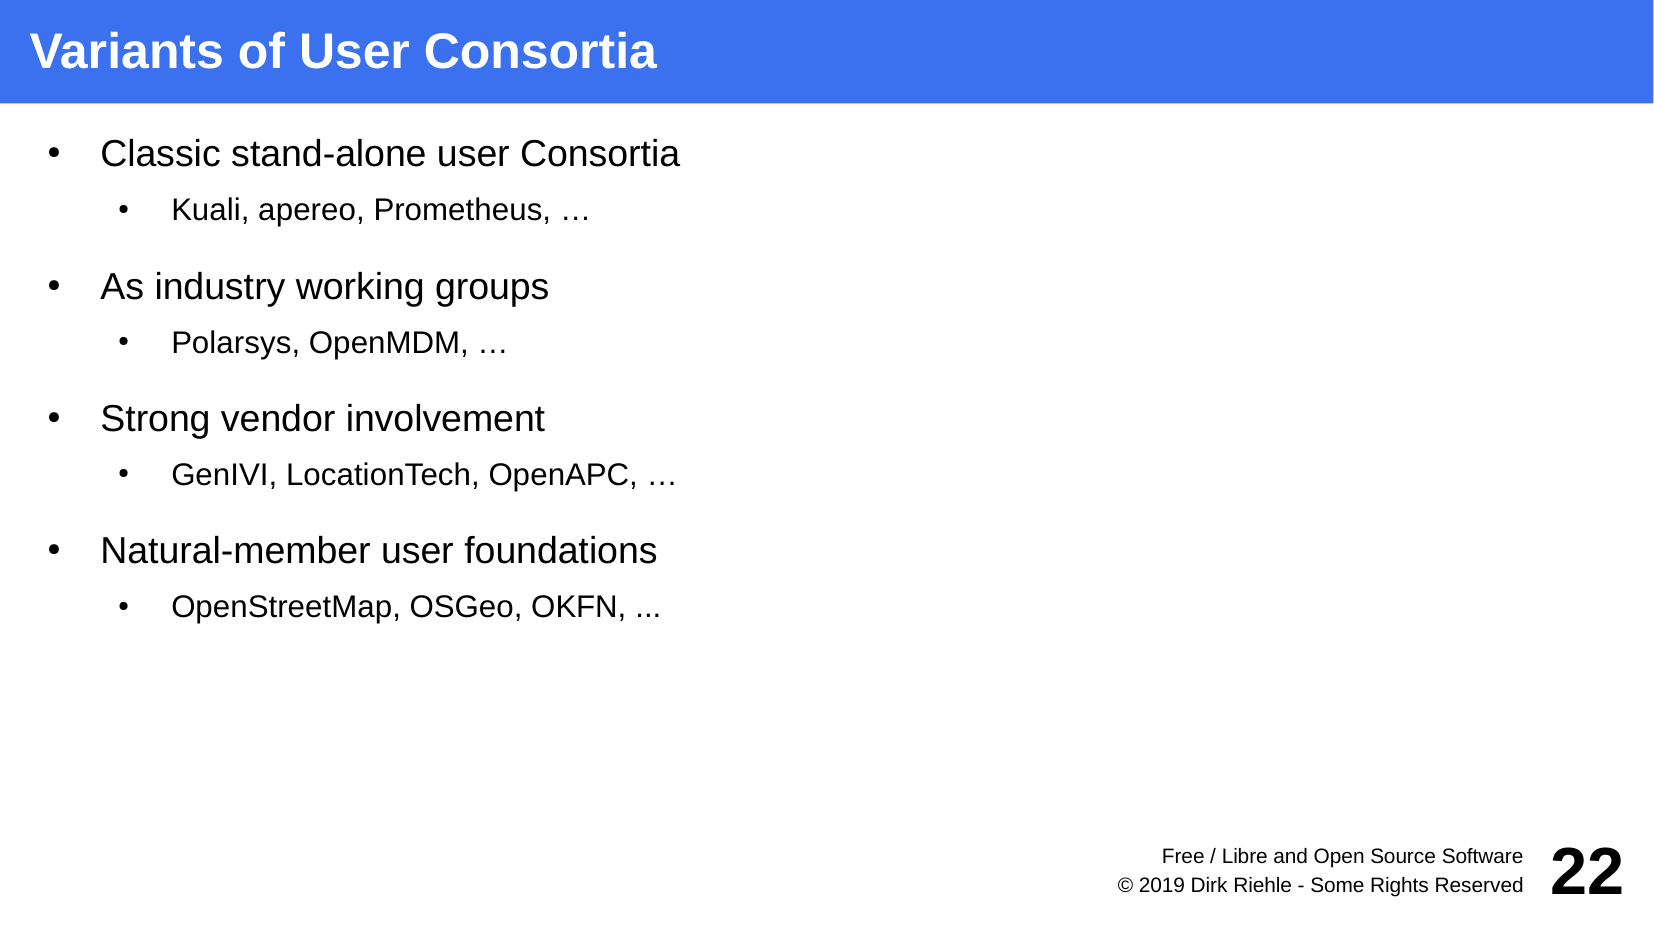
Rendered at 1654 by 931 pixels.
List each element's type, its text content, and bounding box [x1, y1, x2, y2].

title Variants of User Consortia [0, 0, 1654, 104]
list Classic stand-alone user Consortia Kuali, apereo, Prometheus, … As industry working groups Polarsys, OpenMDM, … Strong vendor involvement GenIVI, LocationTech, OpenAPC, … Natural-member user foundations OpenStreetMap, OSGeo, OKFN, ... [29, 132, 1625, 813]
